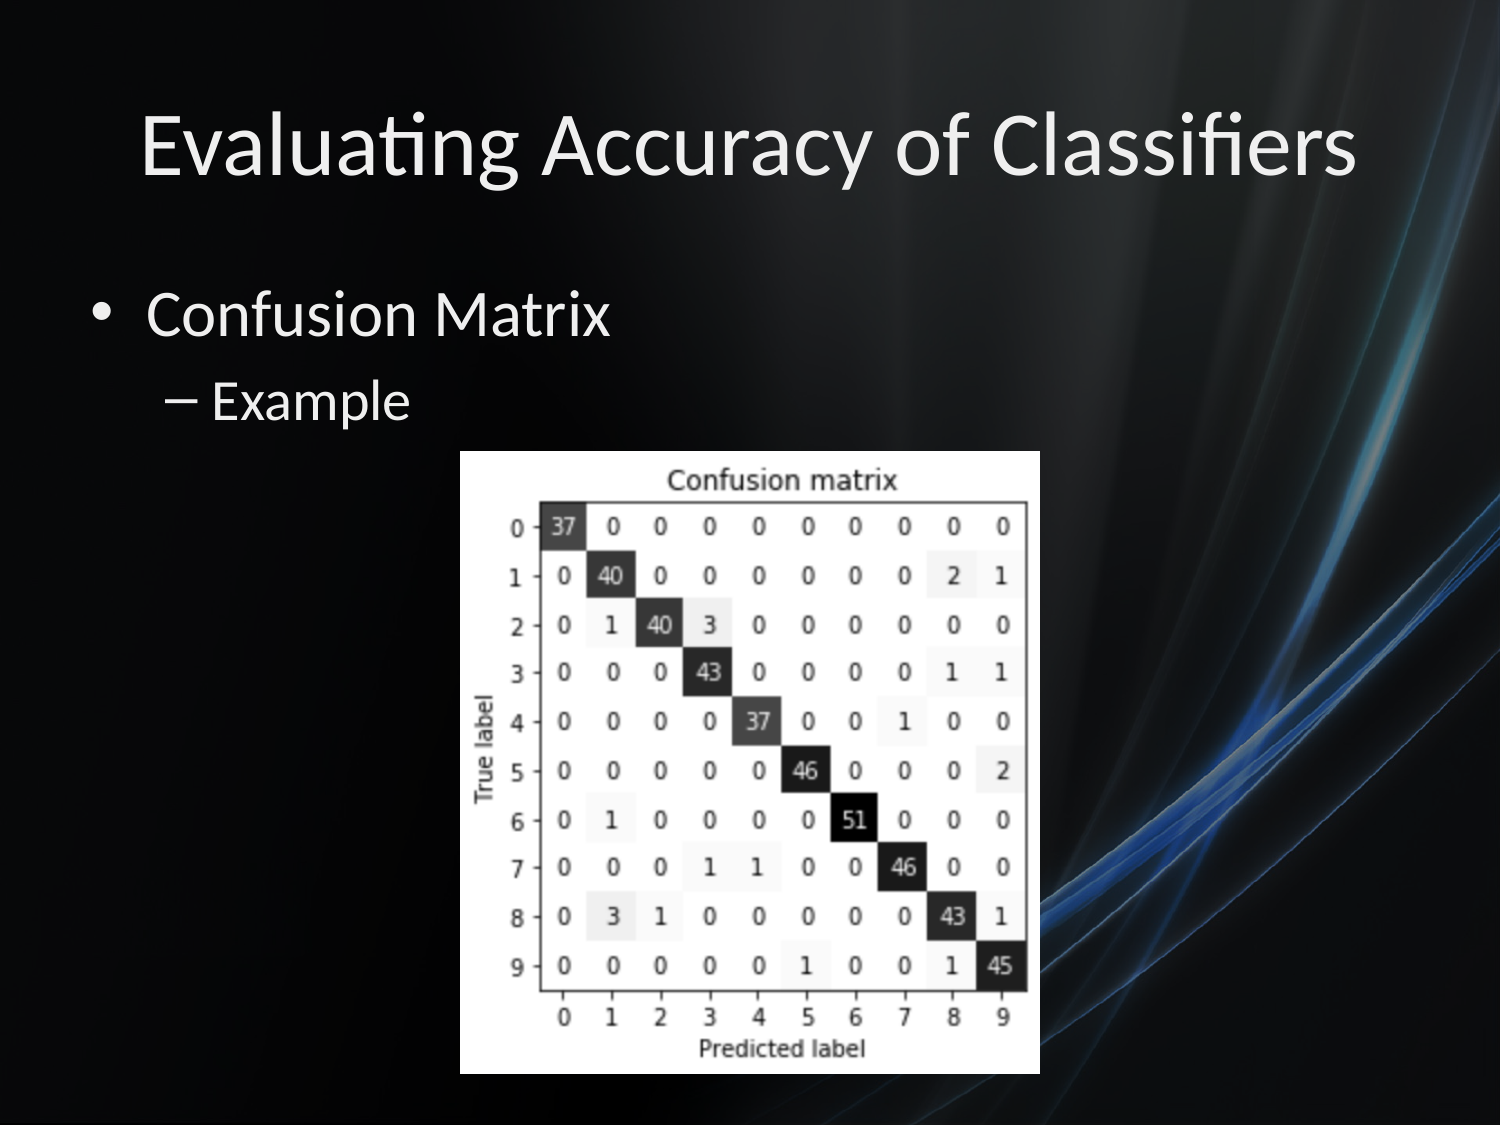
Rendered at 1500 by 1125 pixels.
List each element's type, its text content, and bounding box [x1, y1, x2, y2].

picture [0, 0, 1500, 1125]
title Evaluating Accuracy of Classifiers [75, 45, 1425, 233]
list Confusion Matrix Example [75, 262, 1425, 1005]
